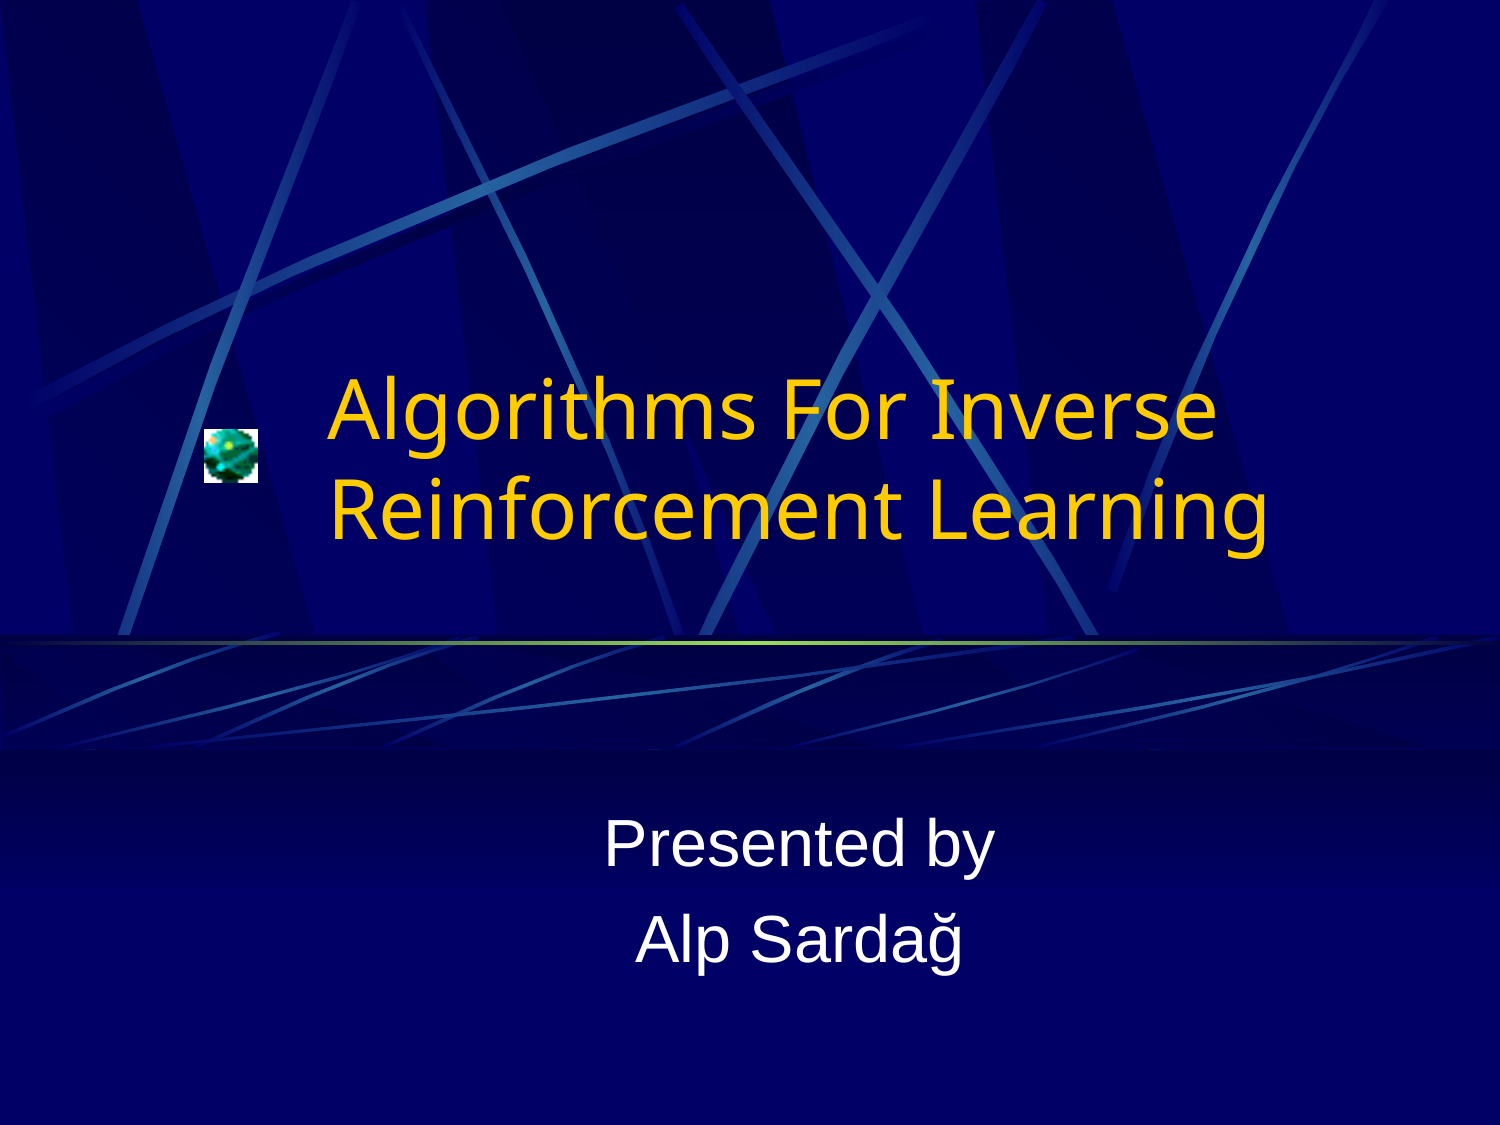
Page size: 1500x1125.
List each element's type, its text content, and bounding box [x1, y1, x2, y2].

title Algorithms For Inverse Reinforcement Learning [312, 299, 1500, 613]
picture [204, 429, 258, 483]
subtitle Presented by Alp Sardağ [275, 749, 1326, 1026]
